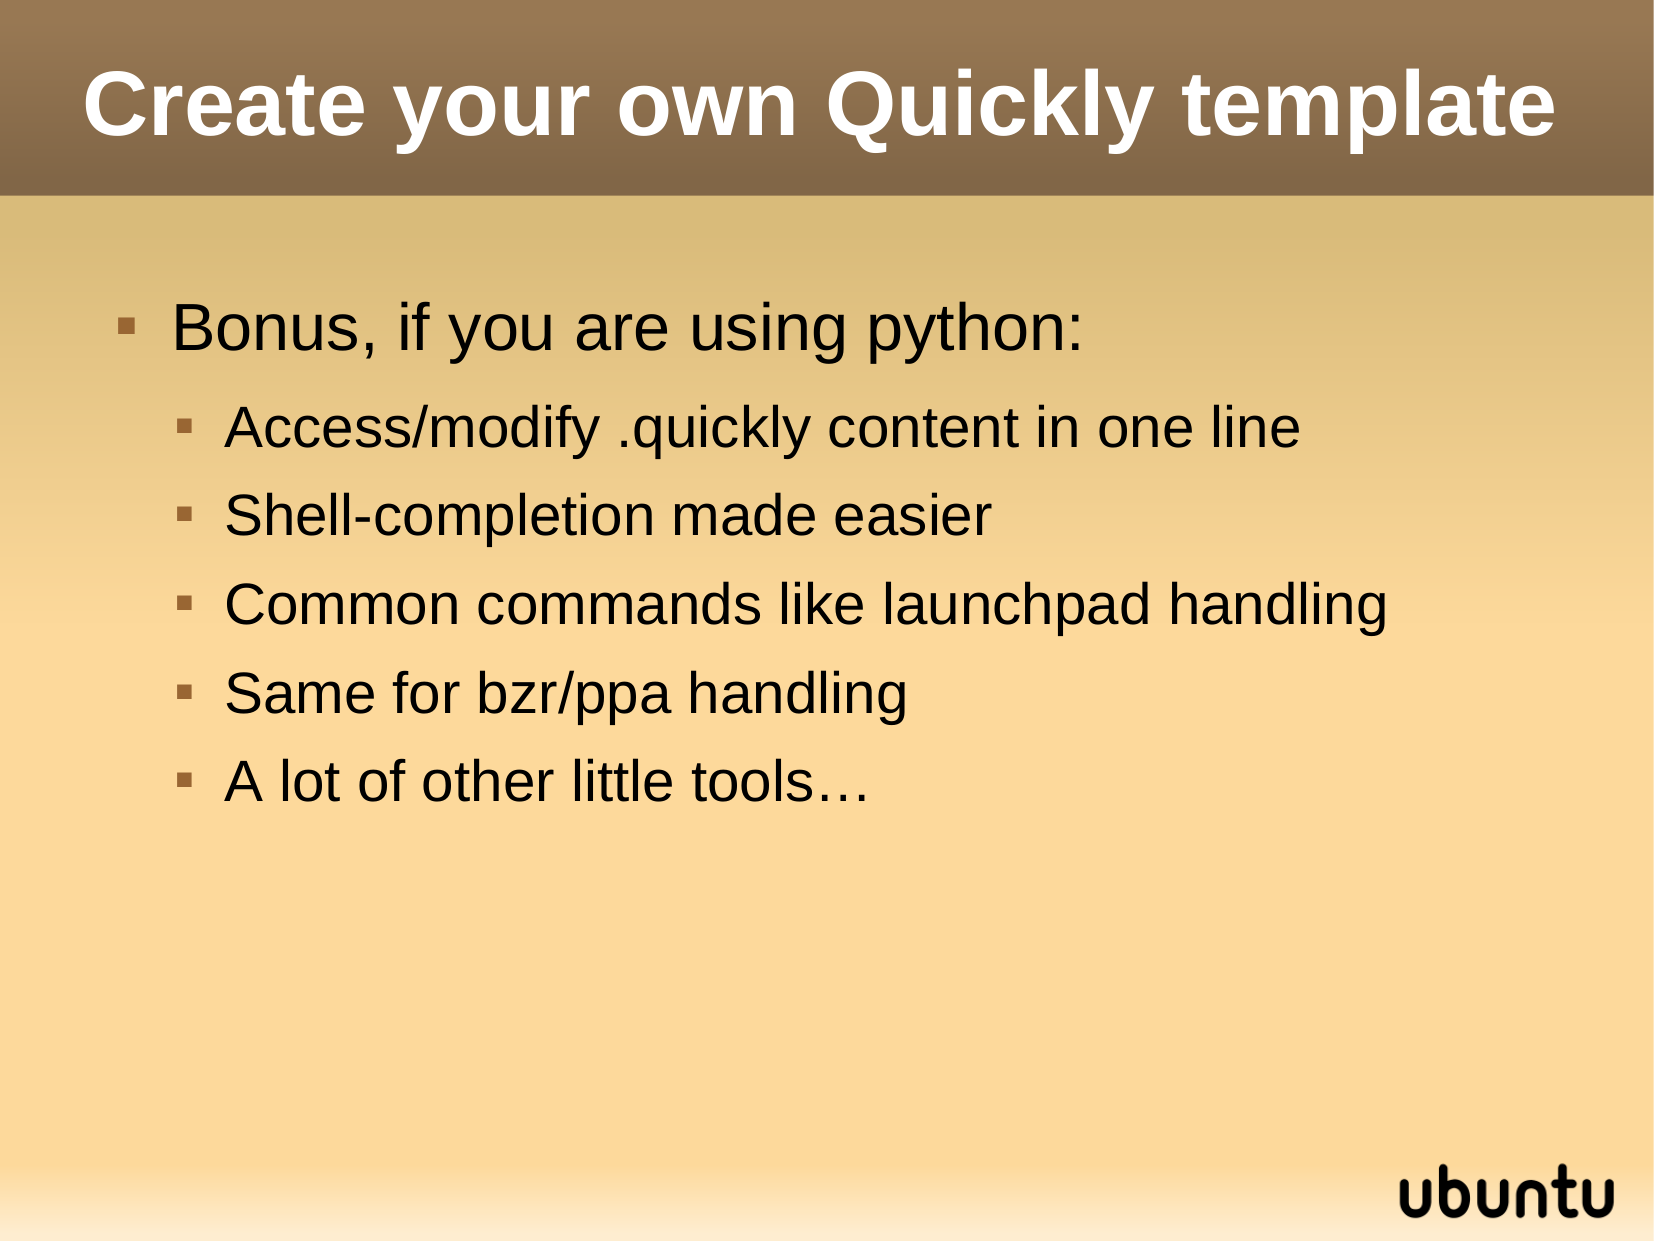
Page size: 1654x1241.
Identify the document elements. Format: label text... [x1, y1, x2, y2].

picture [0, 0, 1654, 1241]
list Bonus, if you are using python: Access/modify .quickly content in one line Shell-completion made easier Common commands like launchpad handling Same for bzr/ppa handling A lot of other little tools… [82, 290, 1571, 1109]
title Create your own Quickly template [76, 0, 1565, 208]
